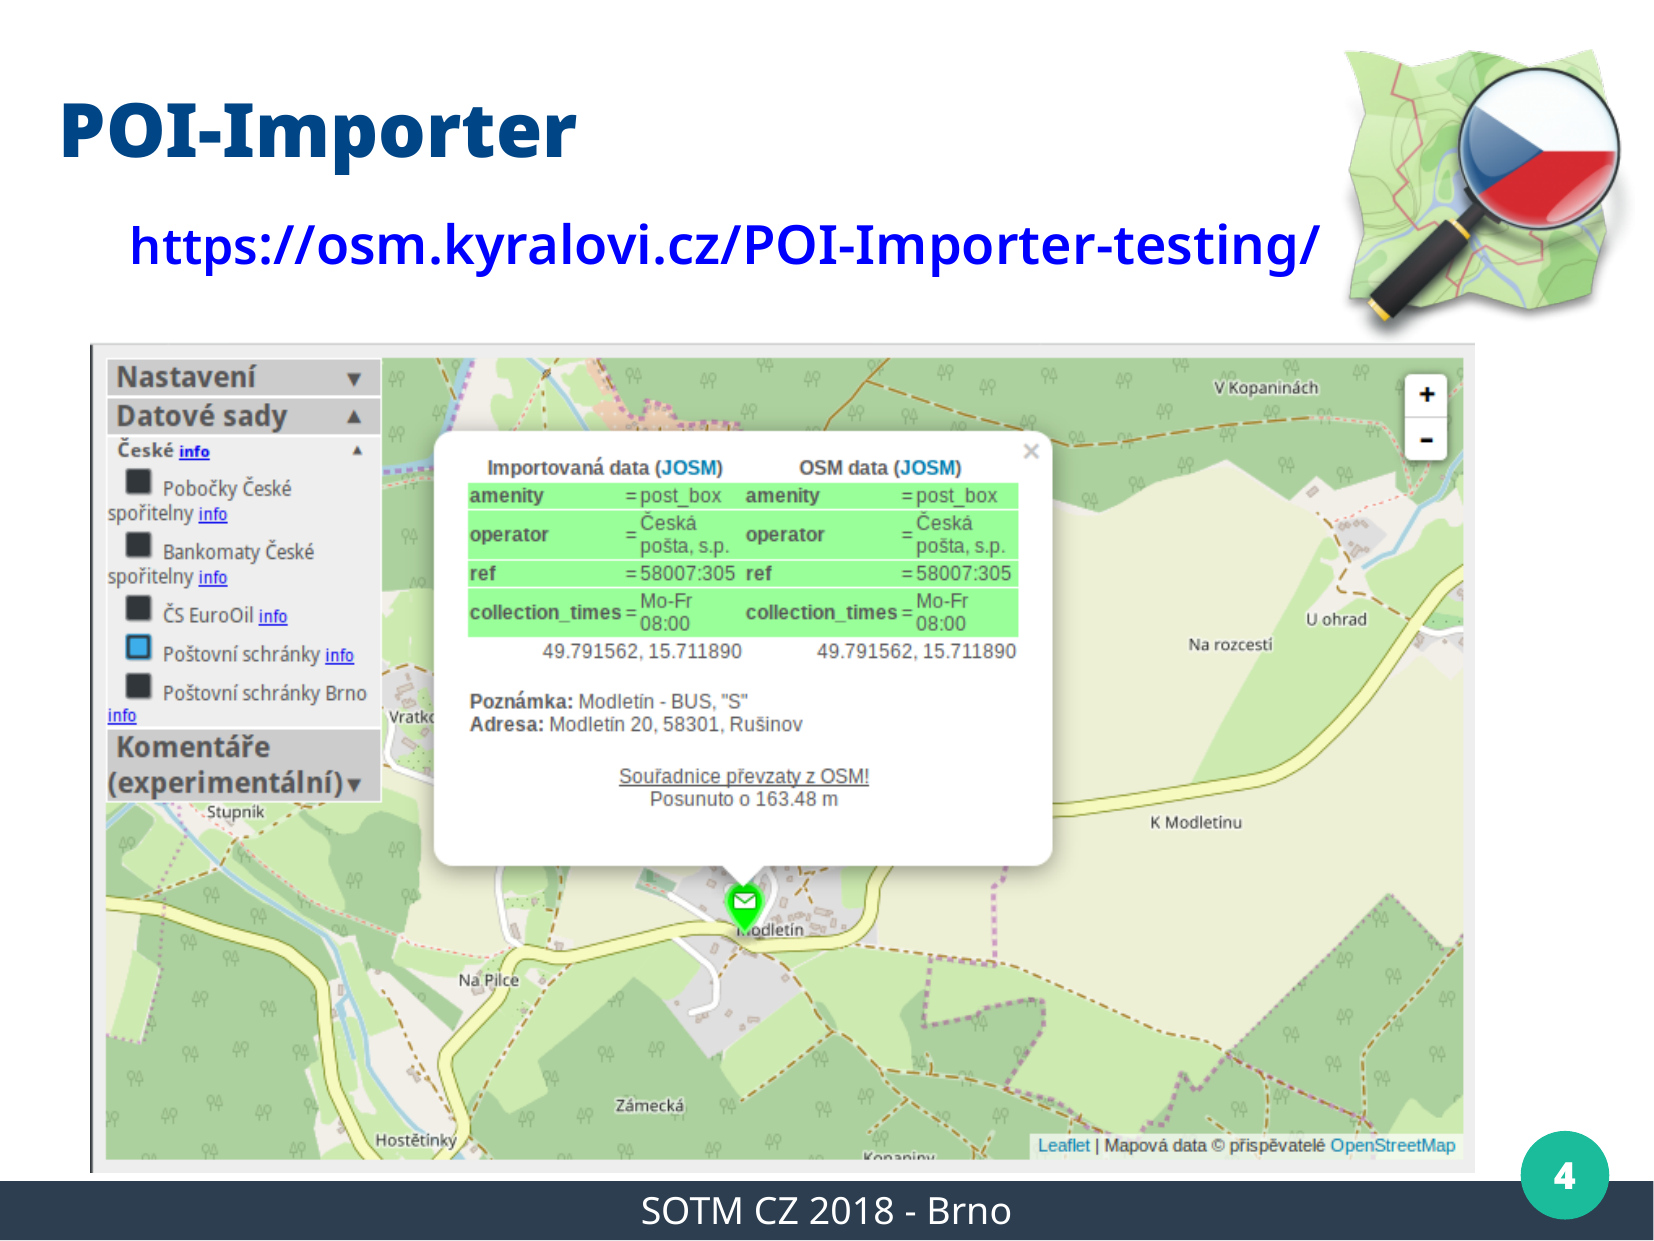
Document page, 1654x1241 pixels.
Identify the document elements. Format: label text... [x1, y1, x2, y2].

title POI-Importer [59, 49, 1347, 206]
list https://osm.kyralovi.cz/POI-Importer-testing/ [59, 206, 1595, 1152]
picture [1347, 49, 1635, 350]
picture [90, 342, 1475, 1173]
